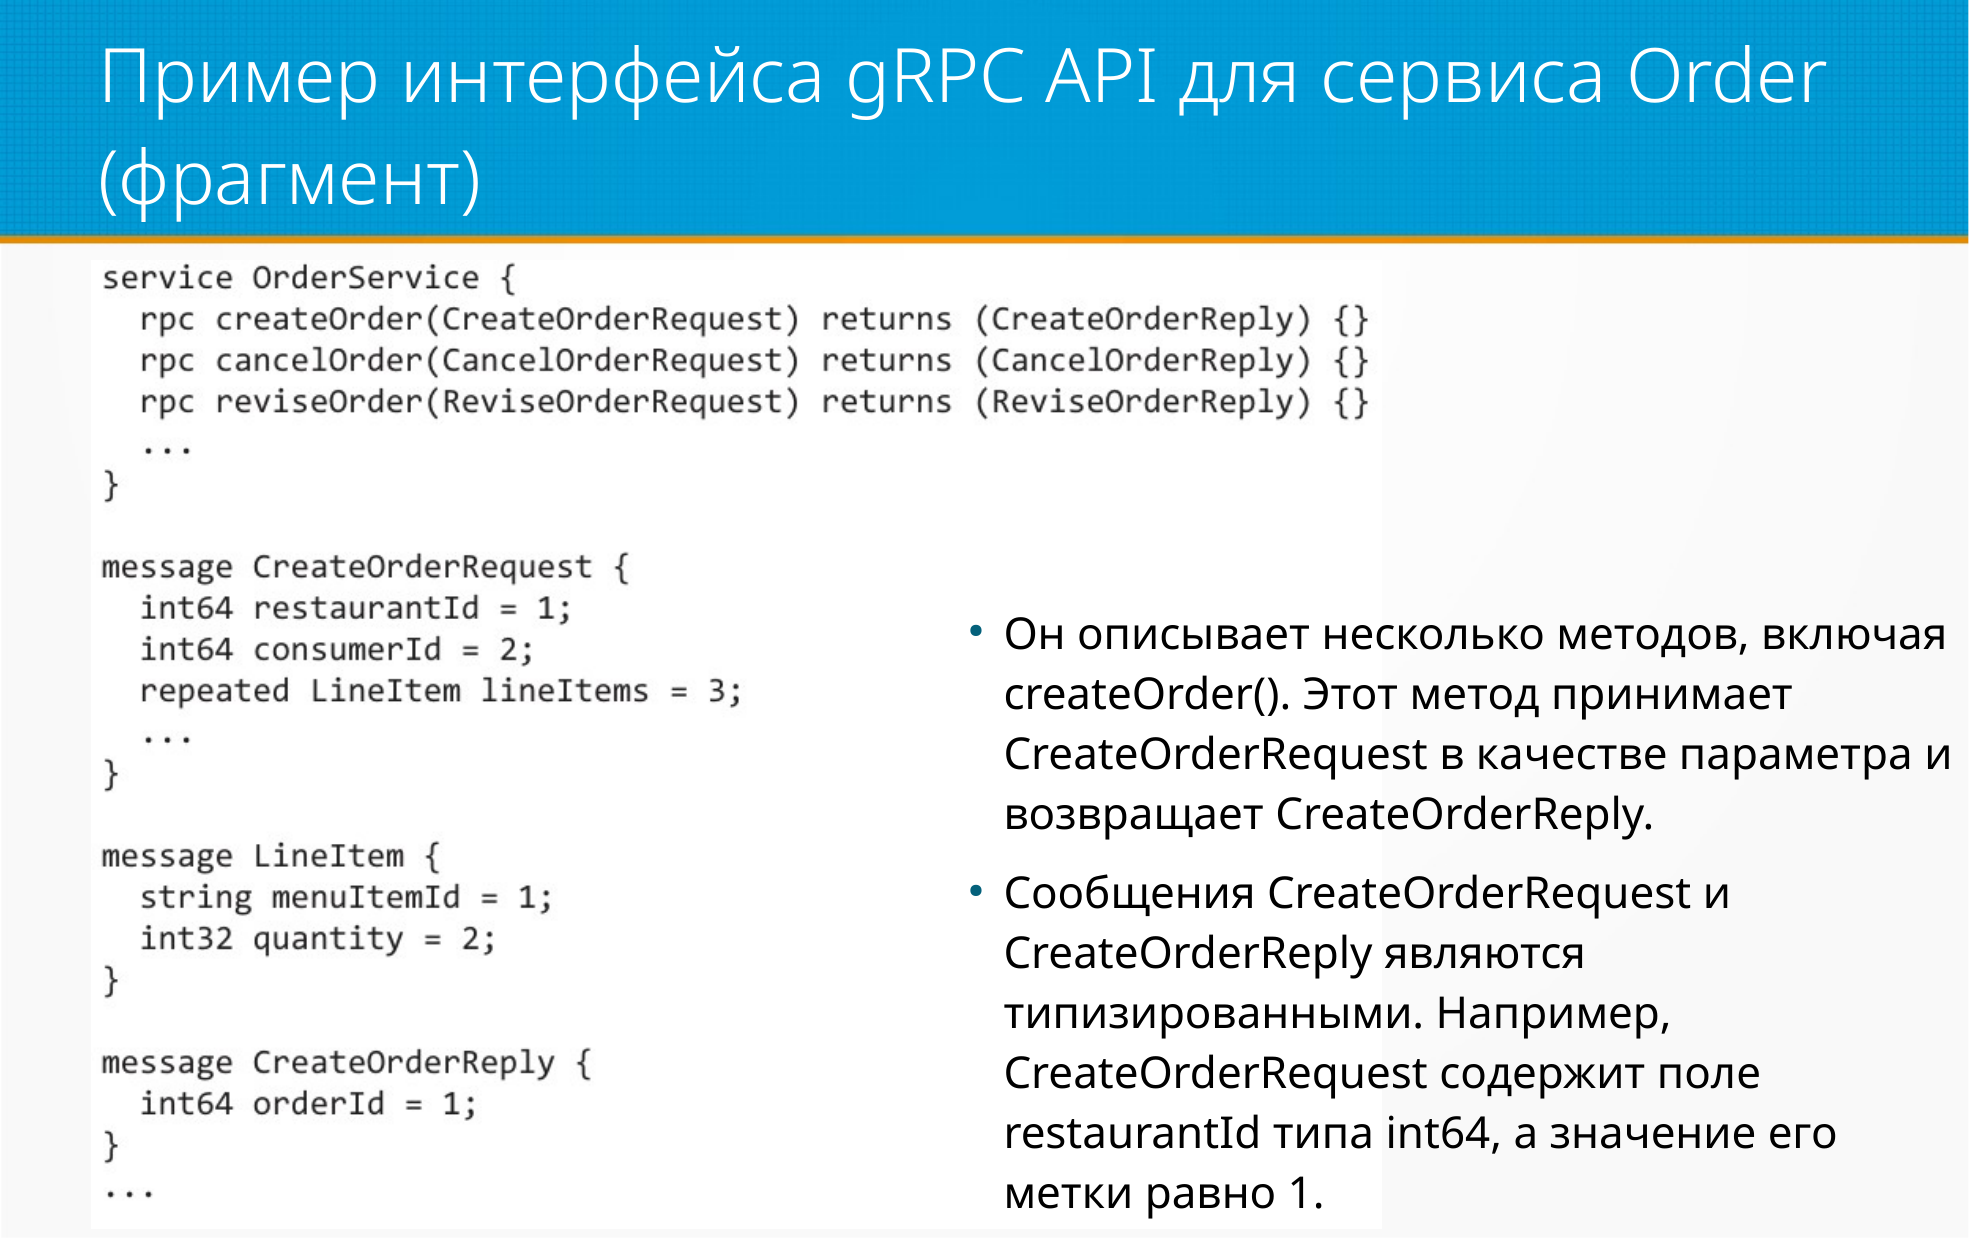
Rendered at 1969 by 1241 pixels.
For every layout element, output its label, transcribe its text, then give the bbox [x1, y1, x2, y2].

list Он описывает несколько методов, включая createOrder(). Этот метод принимает CreateOrderRequest в качестве параметра и возвращает CreateOrderReply. Сообщения CreateOrderRequest и CreateOrderReply являются типизированными. Например, CreateOrderRequest содержит поле restaurantId типа int64, а значение его метки равно 1. [956, 602, 1961, 1222]
title Пример интерфейса gRPC API для сервиса Order (фрагмент) [98, 19, 1870, 227]
picture [0, 233, 1969, 1241]
